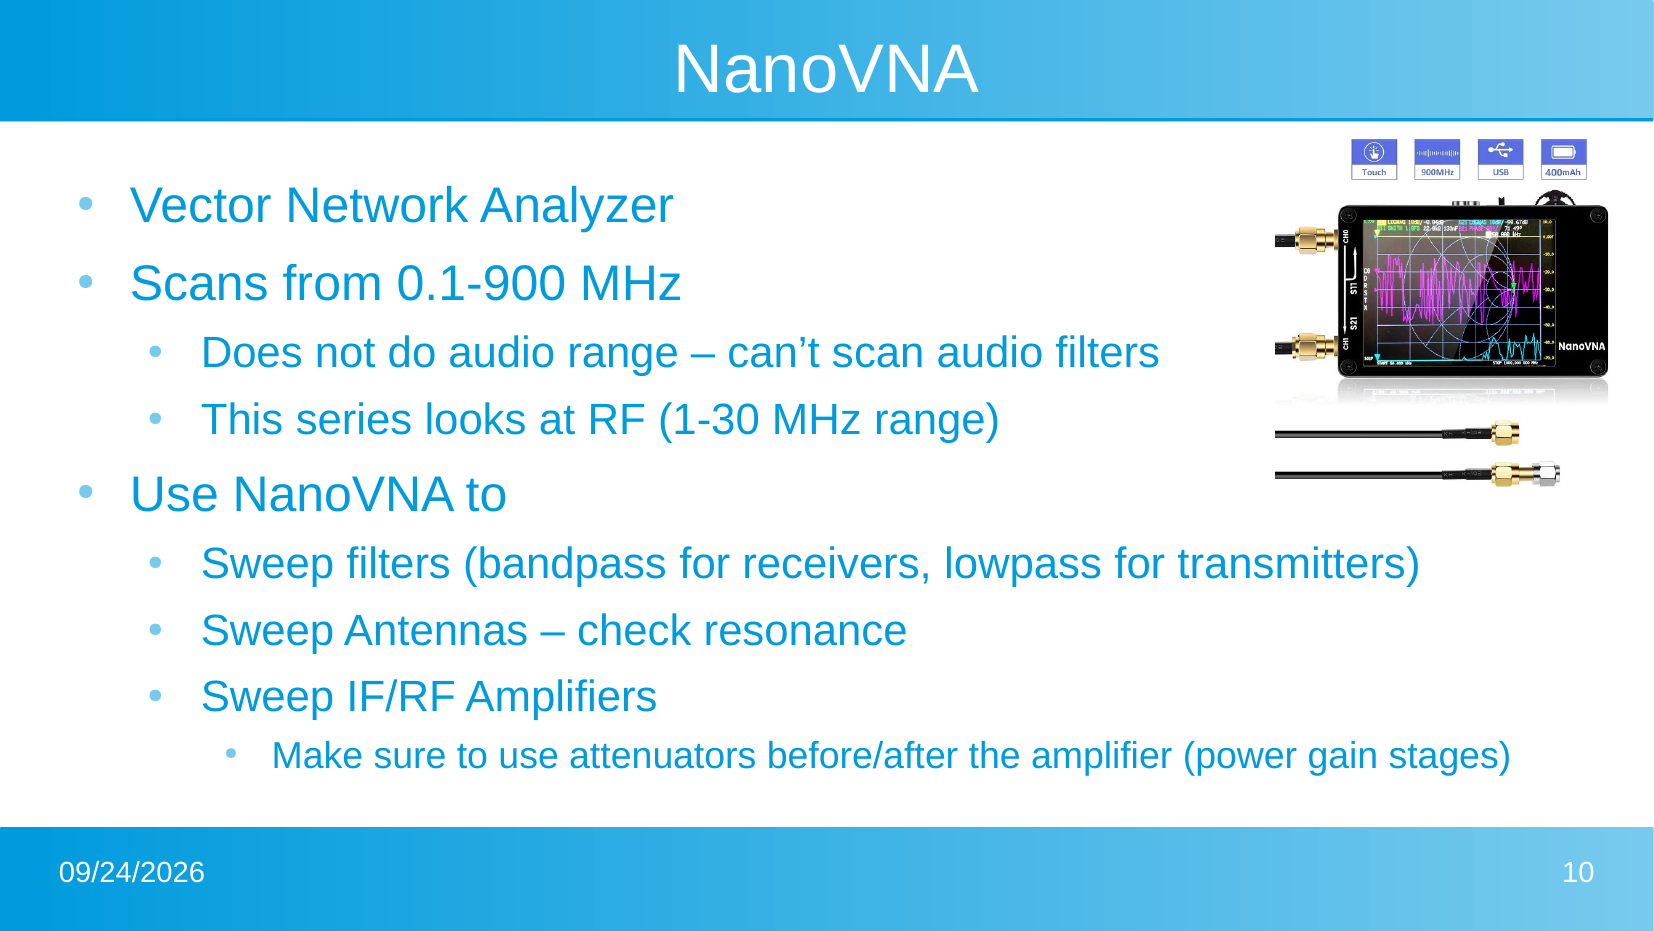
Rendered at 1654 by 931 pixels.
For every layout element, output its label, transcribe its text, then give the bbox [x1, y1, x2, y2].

picture [1275, 136, 1609, 488]
list Vector Network Analyzer Scans from 0.1-900 MHz Does not do audio range – can’t scan audio filters This series looks at RF (1-30 MHz range) Use NanoVNA to Sweep filters (bandpass for receivers, lowpass for transmitters) Sweep Antennas – check resonance Sweep IF/RF Amplifiers Make sure to use attenuators before/after the amplifier (power gain stages) [59, 177, 1595, 768]
title NanoVNA [59, 29, 1595, 108]
